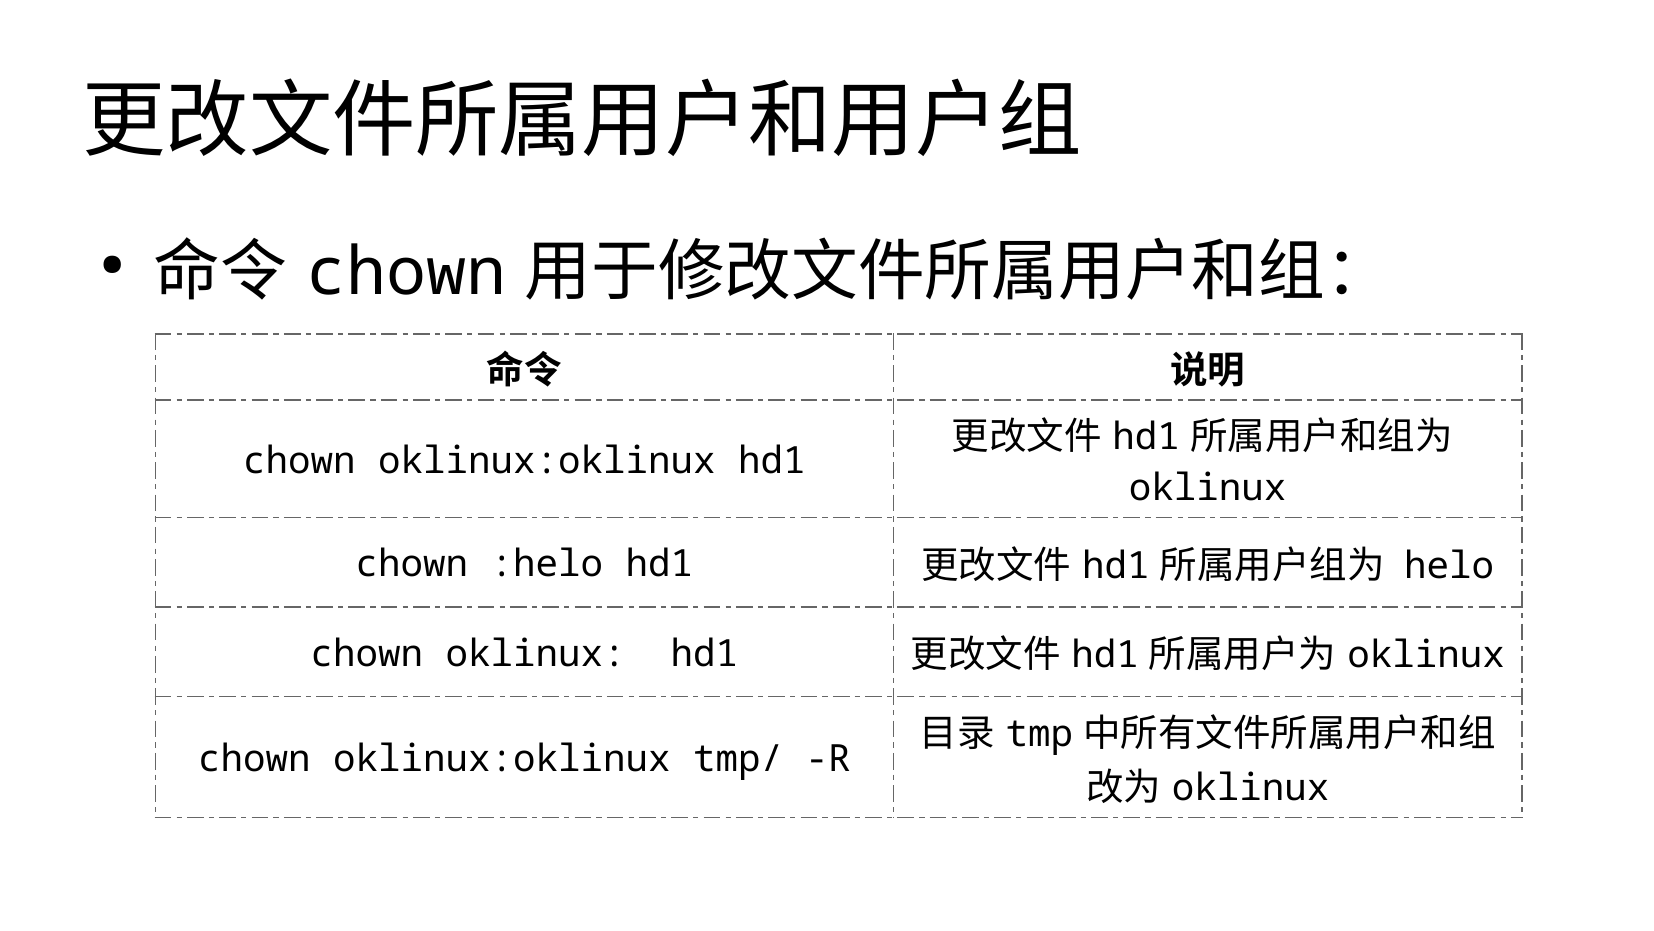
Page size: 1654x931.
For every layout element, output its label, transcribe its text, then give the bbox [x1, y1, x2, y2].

table_cell 目录tmp中所有文件所属用户和组改为oklinux [893, 696, 1522, 817]
list 命令chown用于修改文件所属用户和组： [82, 217, 1571, 758]
table_cell chown oklinux: hd1 [155, 607, 893, 696]
table_cell chown :helo hd1 [155, 517, 893, 607]
table_header 命令 [155, 334, 893, 400]
table_cell chown oklinux:oklinux tmp/ -R [155, 696, 893, 817]
table_cell 更改文件hd1所属用户和组为oklinux [893, 400, 1522, 517]
table_cell chown oklinux:oklinux hd1 [155, 400, 893, 517]
table_cell 更改文件hd1所属用户组为 helo [893, 517, 1522, 607]
table_cell 更改文件hd1所属用户为oklinux [893, 607, 1522, 696]
title 更改文件所属用户和用户组 [82, 37, 1571, 189]
table_header 说明 [893, 334, 1522, 400]
